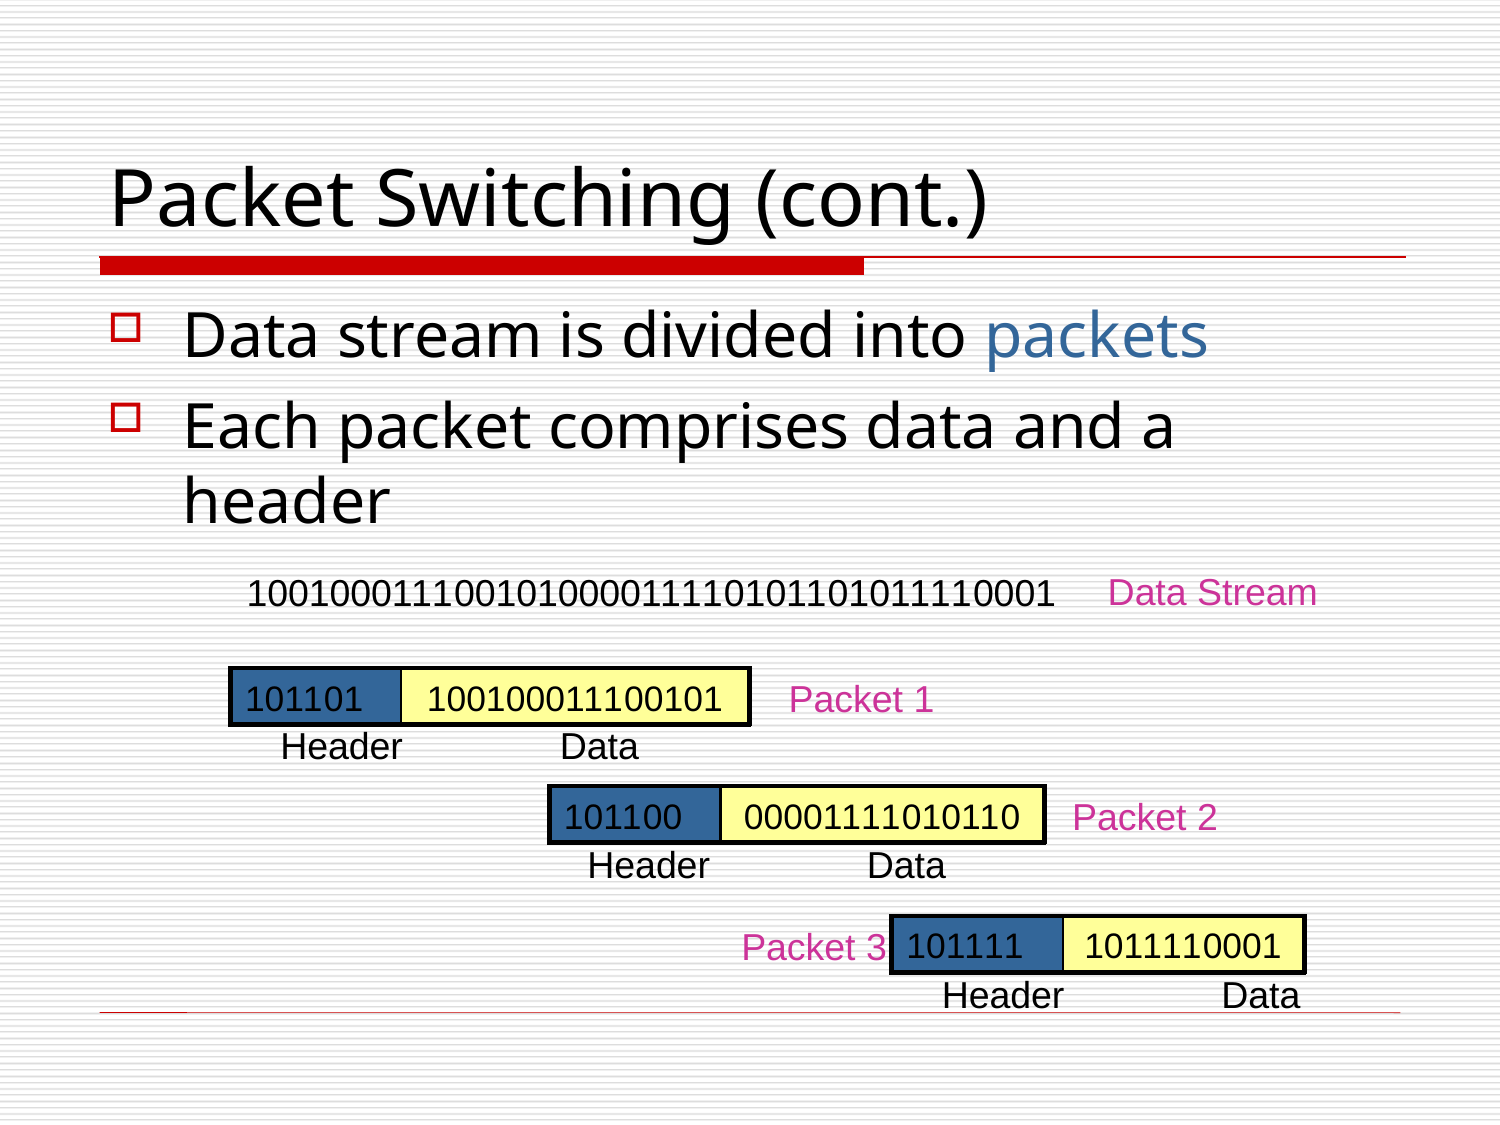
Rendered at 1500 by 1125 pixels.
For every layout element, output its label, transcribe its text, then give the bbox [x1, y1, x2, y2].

title Packet Switching (cont.)‏ [94, 50, 1407, 250]
text_box 101111 [903, 918, 1062, 970]
text_box 101100 [552, 788, 719, 840]
text_box Packet 1 [773, 667, 950, 729]
text_box Header Data [927, 962, 1316, 1024]
text_box 00001111010110 [722, 788, 1042, 840]
text_box 101101 [233, 670, 400, 722]
picture [0, 0, 1500, 1125]
text_box 1011110001 [1064, 918, 1302, 962]
text_box Packet 3 [726, 915, 903, 977]
text_box Header Data [265, 714, 655, 776]
text_box Header Data [572, 833, 962, 894]
text_box Data Stream [1092, 560, 1333, 621]
text_box 100100011100101000011110101101011110001 [231, 561, 1071, 622]
text_box Packet 2 [1057, 785, 1233, 847]
list Data stream is divided into packets Each packet comprises data and a header [92, 287, 1406, 988]
text_box 100100011100101 [402, 670, 747, 722]
